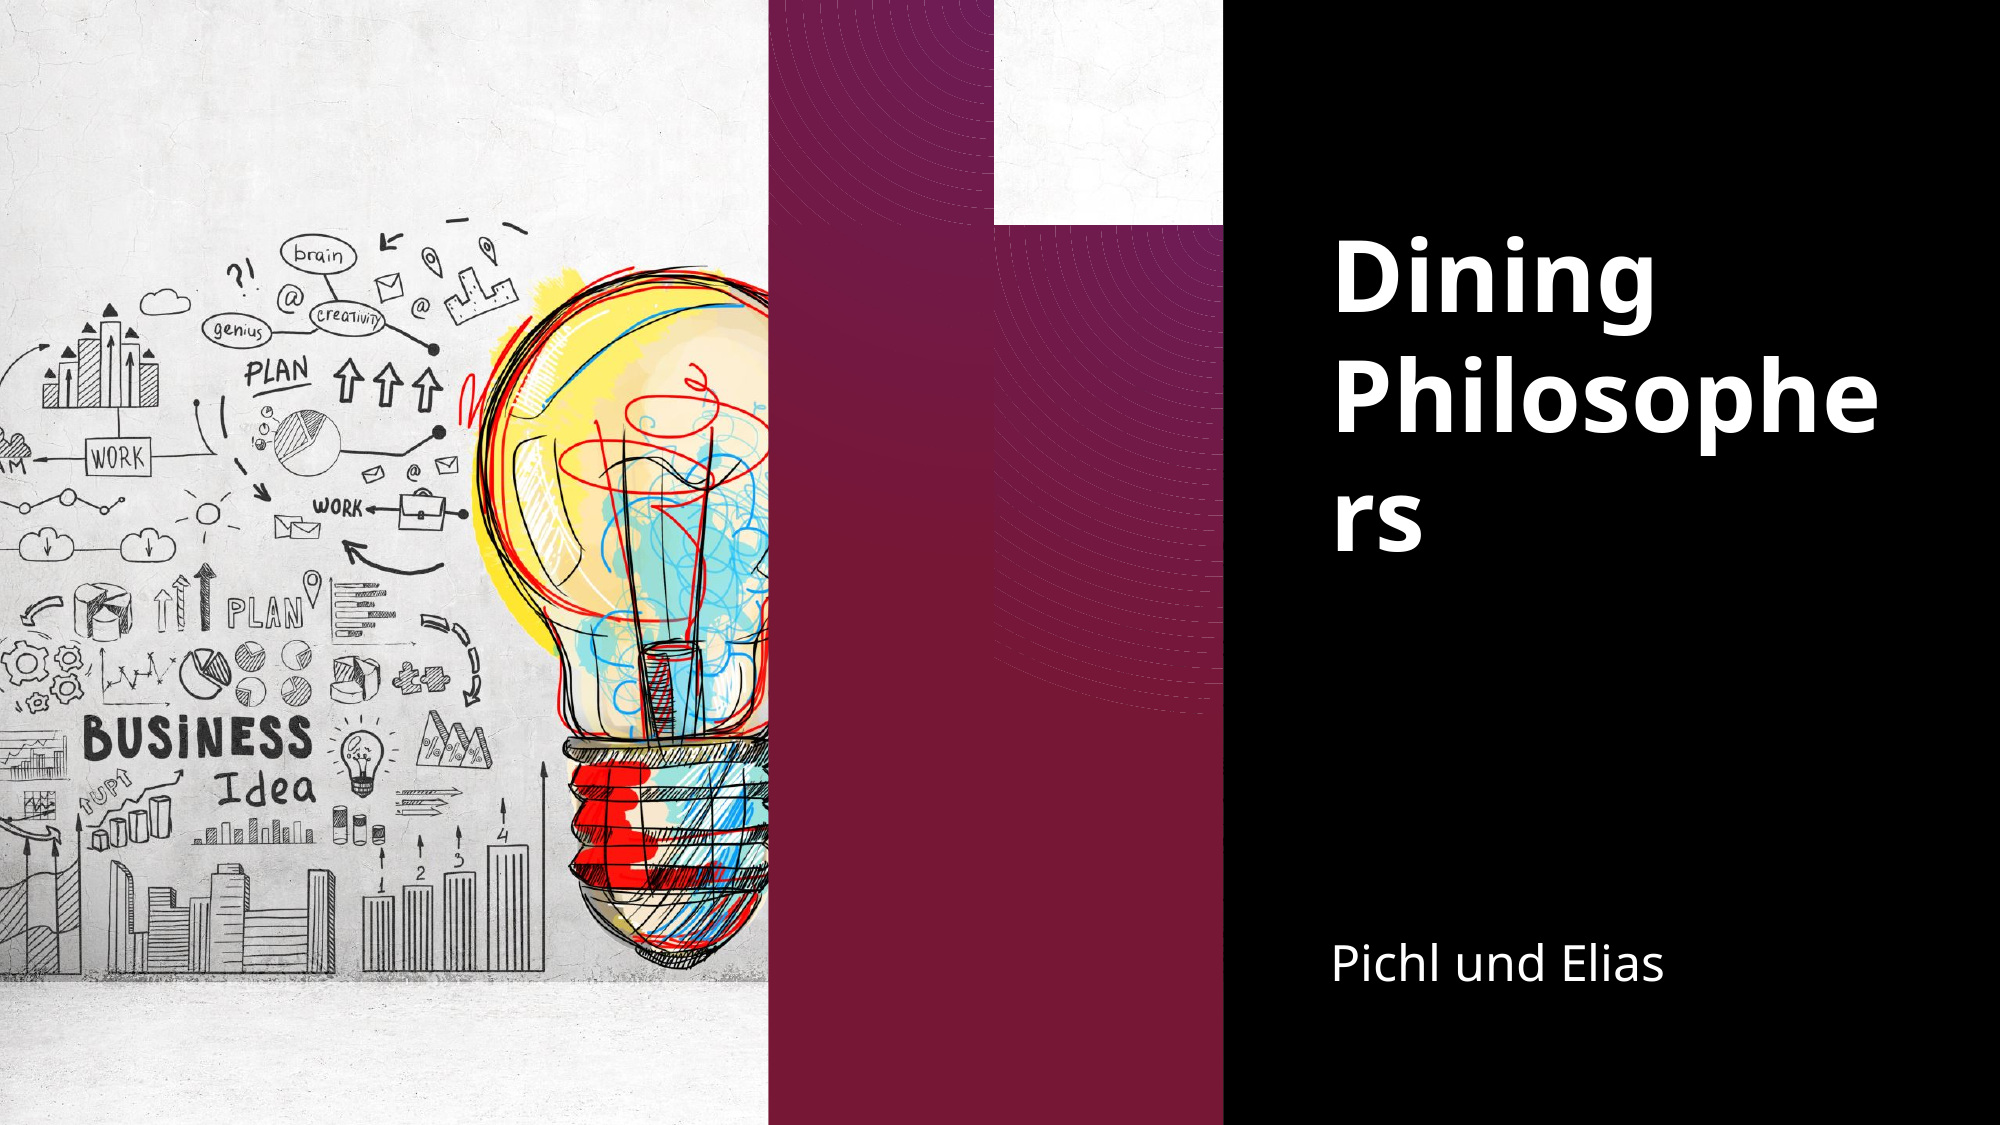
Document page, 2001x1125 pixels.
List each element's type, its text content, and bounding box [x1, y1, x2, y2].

picture [994, 0, 1224, 1125]
subtitle Pichl und Elias [1315, 790, 1908, 999]
text_box [1224, 0, 2000, 1125]
text_box [769, 0, 1223, 1125]
title Dining Philosophers [1315, 204, 1908, 771]
picture [0, 0, 769, 1125]
